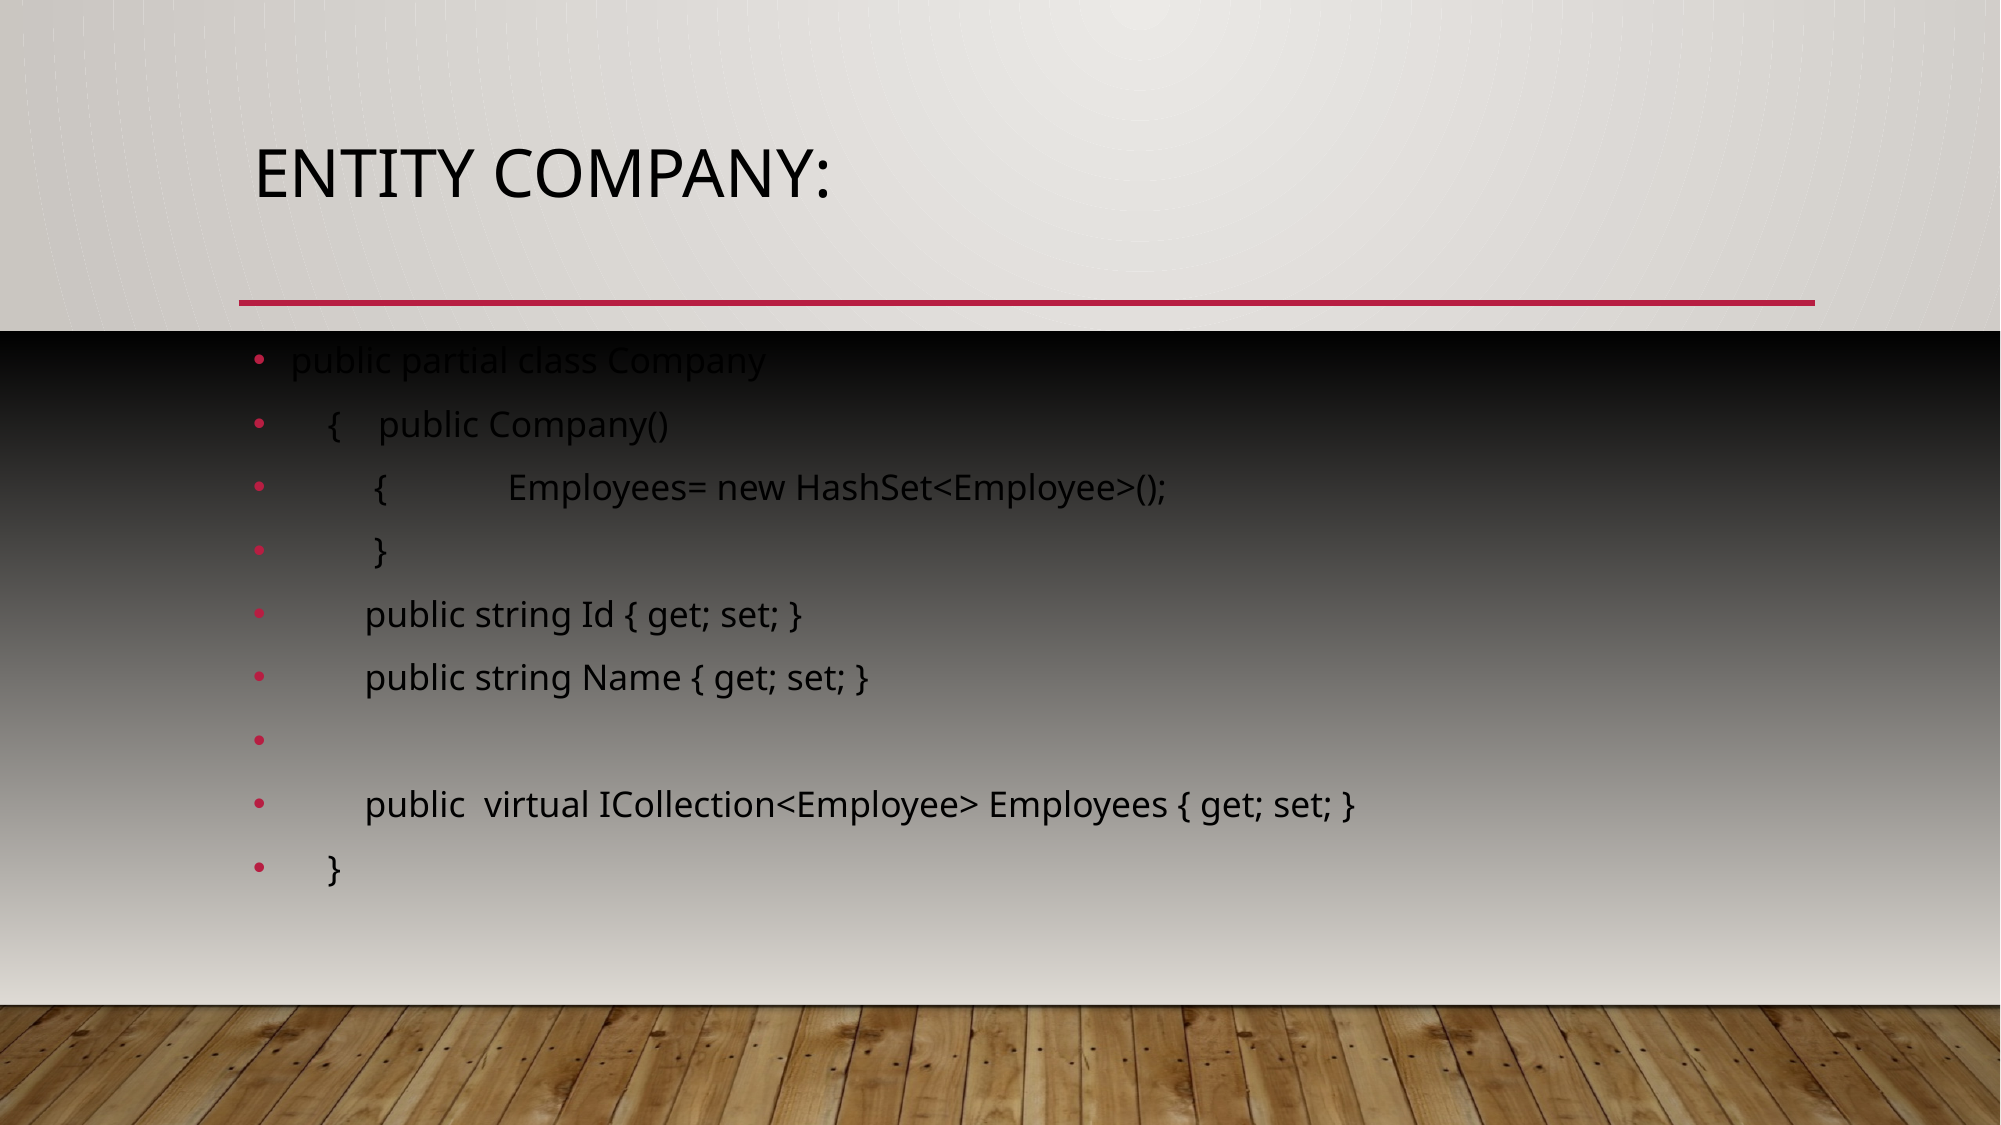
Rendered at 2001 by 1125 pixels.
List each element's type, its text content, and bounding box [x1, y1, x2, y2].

title Entity Company: [238, 131, 1814, 305]
list public partial class Company { public Company() { Employees= new HashSet<Employee>(); } public string Id { get; set; } public string Name { get; set; } public virtual ICollection<Employee> Employees { get; set; } } [238, 330, 1814, 897]
